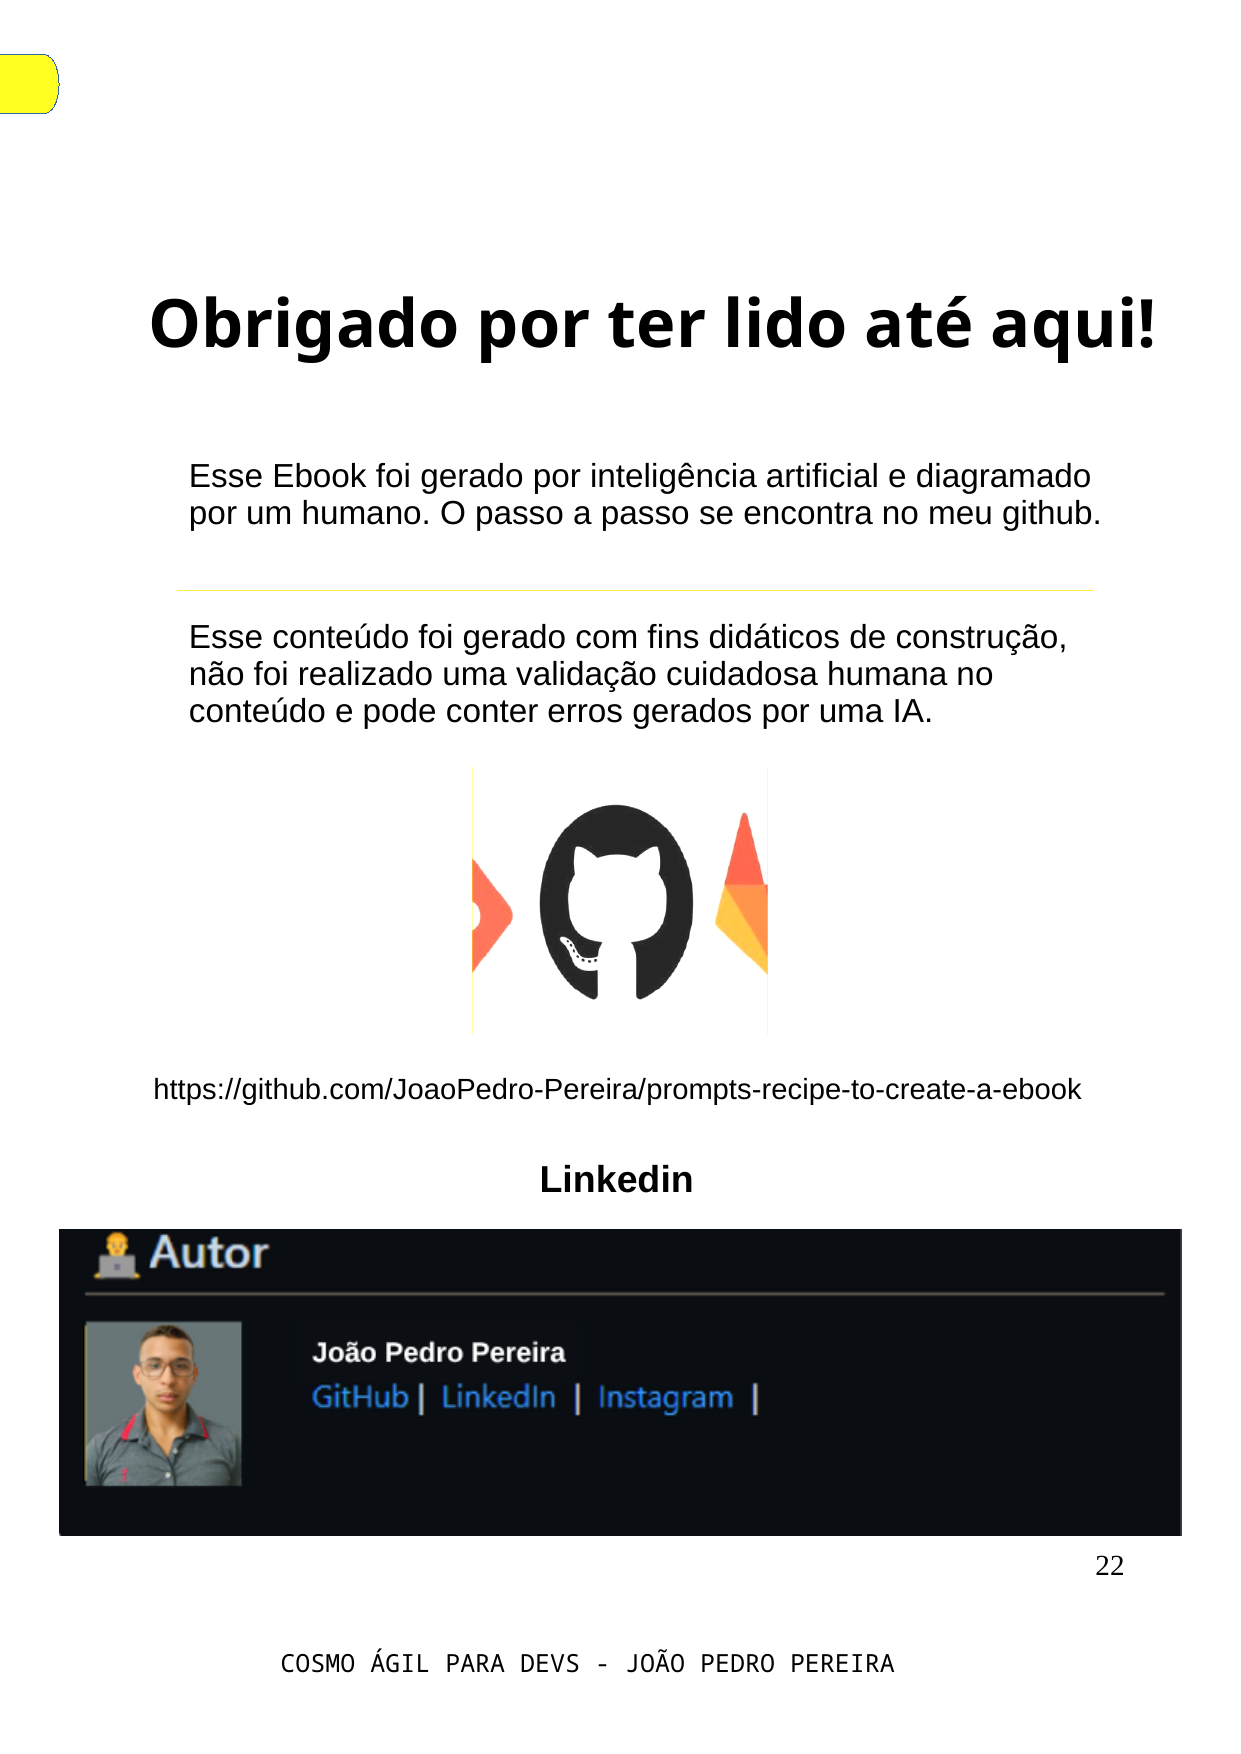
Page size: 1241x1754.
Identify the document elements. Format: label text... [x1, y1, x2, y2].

picture [59, 1229, 1182, 1536]
text_box https://github.com/JoaoPedro-Pereira/prompts-recipe-to-create-a-ebook [138, 1065, 1241, 1123]
list Esse Ebook foi gerado por inteligência artificial e diagramado por um humano. O passo a passo se encontra no meu github. Esse conteúdo foi gerado com fins didáticos de construção, não foi realizado uma validação cuidadosa humana no conteúdo e pode conter erros gerados por uma IA. [118, 457, 1128, 1229]
text_box COSMO ÁGIL PARA DEVS - JOÃO PEDRO PEREIRA [265, 1638, 1207, 1695]
text_box Linkedin [524, 1151, 709, 1209]
picture [472, 767, 768, 1034]
title Obrigado por ter lido até aqui! [147, 184, 1158, 458]
text_box [0, 54, 60, 114]
